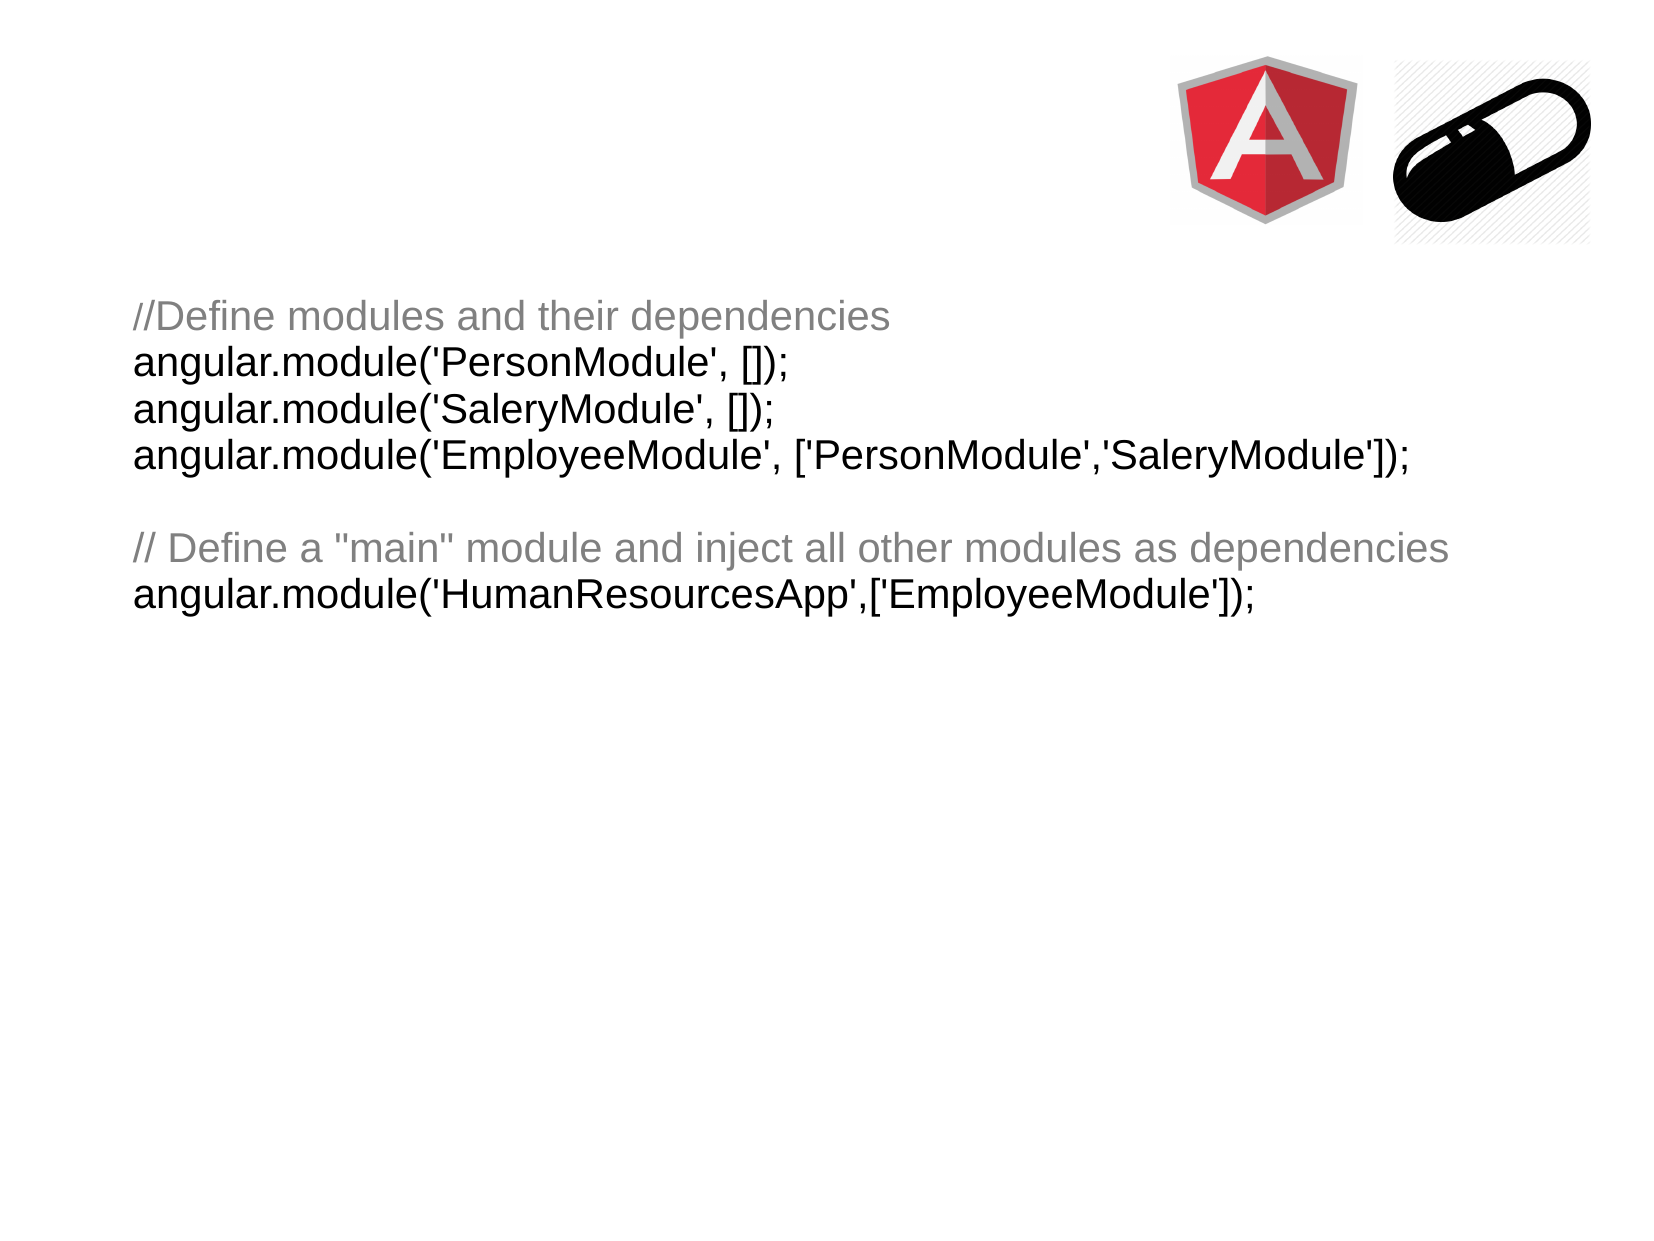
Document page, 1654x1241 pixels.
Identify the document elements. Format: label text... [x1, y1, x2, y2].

picture [1170, 55, 1363, 226]
picture [1393, 59, 1591, 245]
text_box //Define modules and their dependencies angular.module('PersonModule', []); angular.module('SaleryModule', []); angular.module('EmployeeModule', ['PersonModule','SaleryModule']); // Define a "main" module and inject all other modules as dependencies angular.module('HumanResourcesApp',['EmployeeModule']); [118, 285, 1466, 768]
